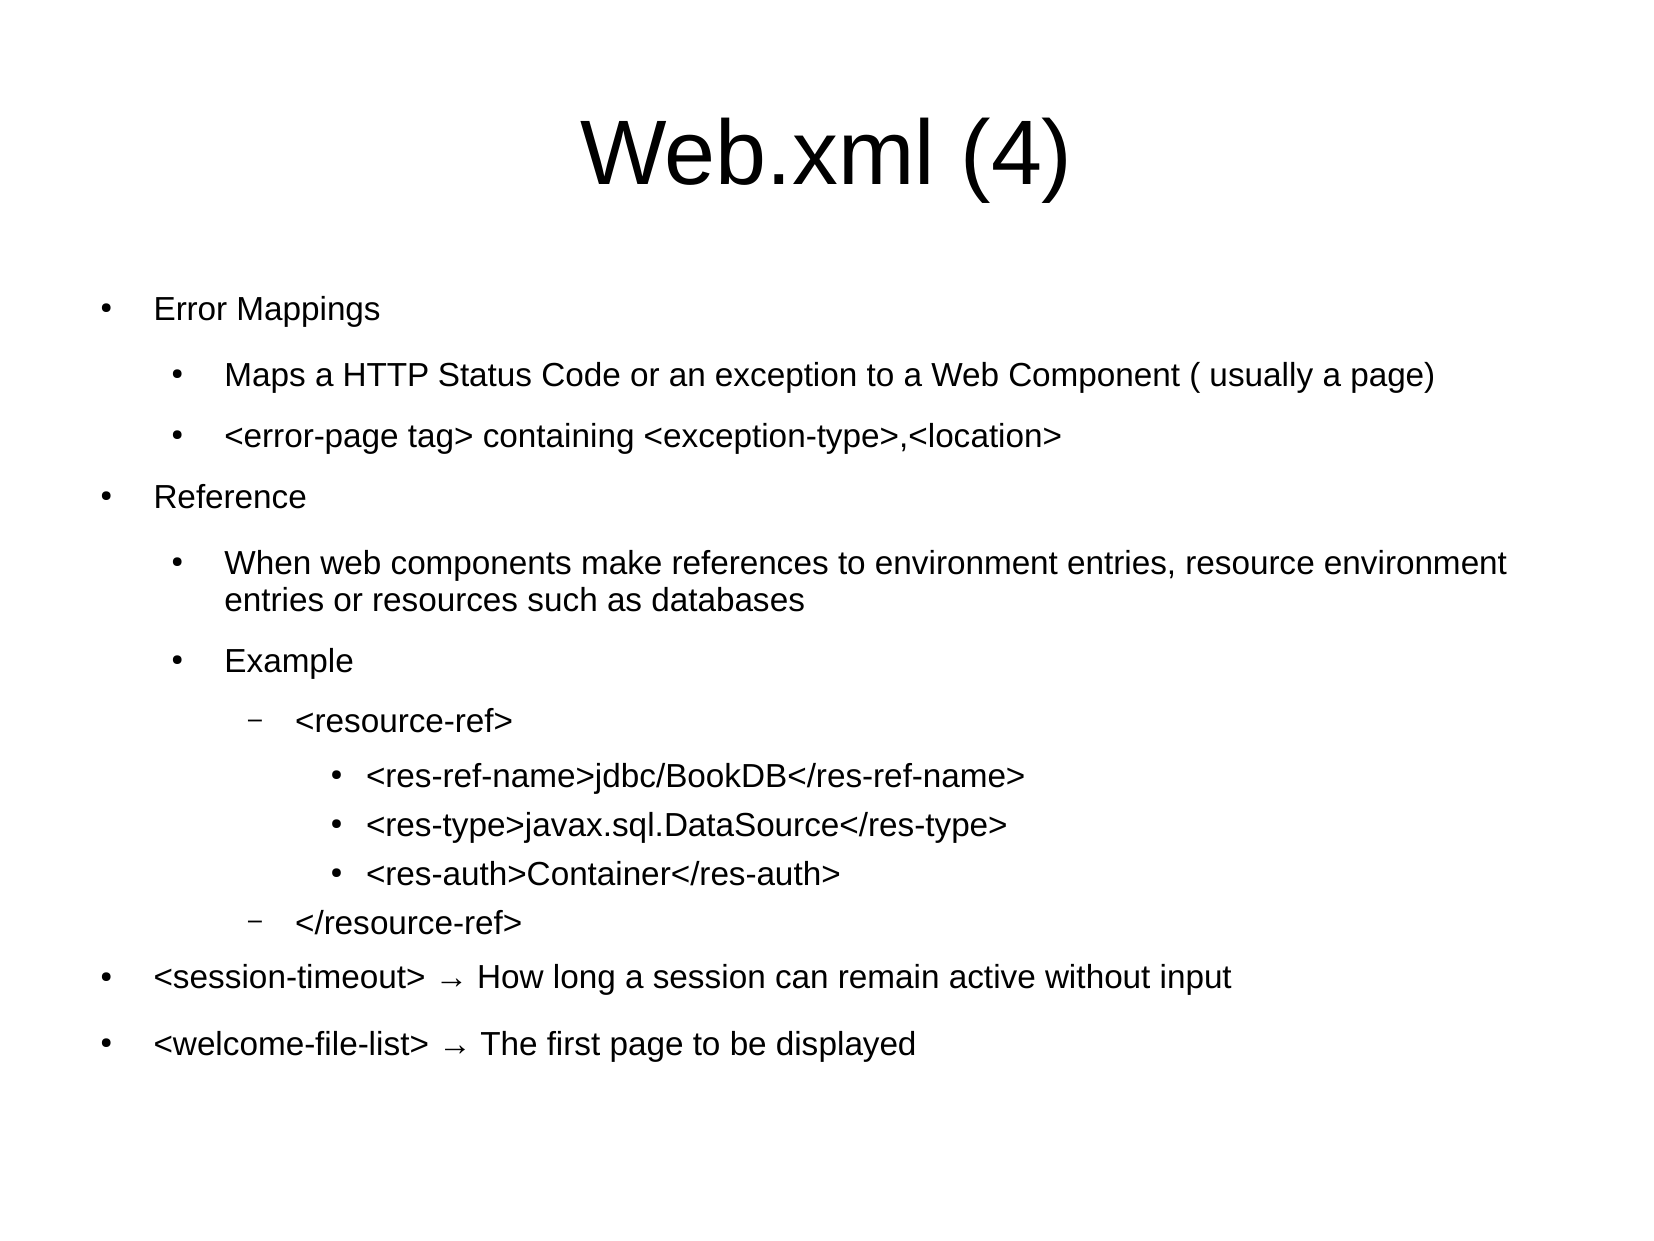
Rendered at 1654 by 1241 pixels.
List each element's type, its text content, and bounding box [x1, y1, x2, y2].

title Web.xml (4) [82, 49, 1571, 257]
list Error Mappings Maps a HTTP Status Code or an exception to a Web Component ( usually a page) <error-page tag> containing <exception-type>,<location> Reference When web components make references to environment entries, resource environment entries or resources such as databases Example <resource-ref> <res-ref-name>jdbc/BookDB</res-ref-name> <res-type>javax.sql.DataSource</res-type> <res-auth>Container</res-auth> </resource-ref> <session-timeout> → How long a session can remain active without input <welcome-file-list> → The first page to be displayed [82, 290, 1571, 1109]
